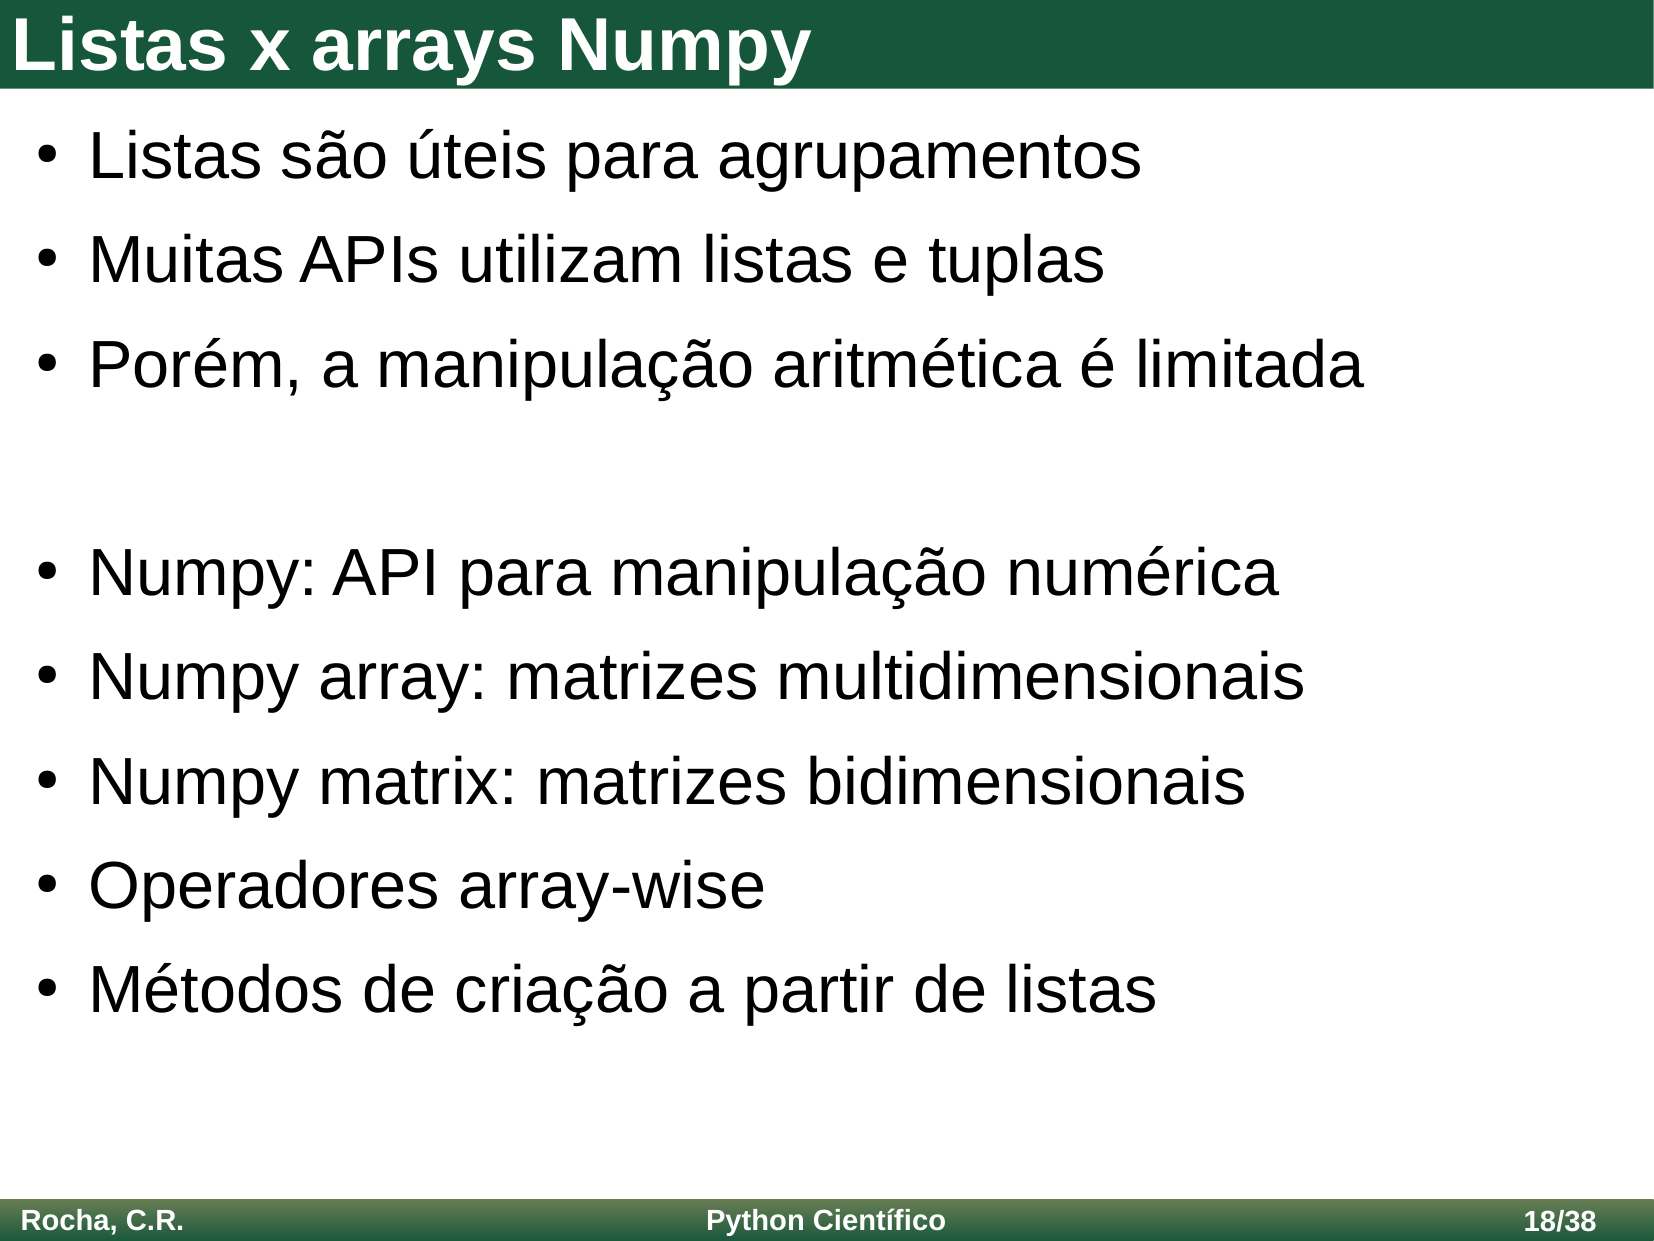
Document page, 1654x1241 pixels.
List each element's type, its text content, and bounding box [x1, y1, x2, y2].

title Listas x arrays Numpy [11, 0, 1625, 89]
list Listas são úteis para agrupamentos Muitas APIs utilizam listas e tuplas Porém, a manipulação aritmética é limitada Numpy: API para manipulação numérica Numpy array: matrizes multidimensionais Numpy matrix: matrizes bidimensionais Operadores array-wise Métodos de criação a partir de listas [17, 118, 1625, 1152]
